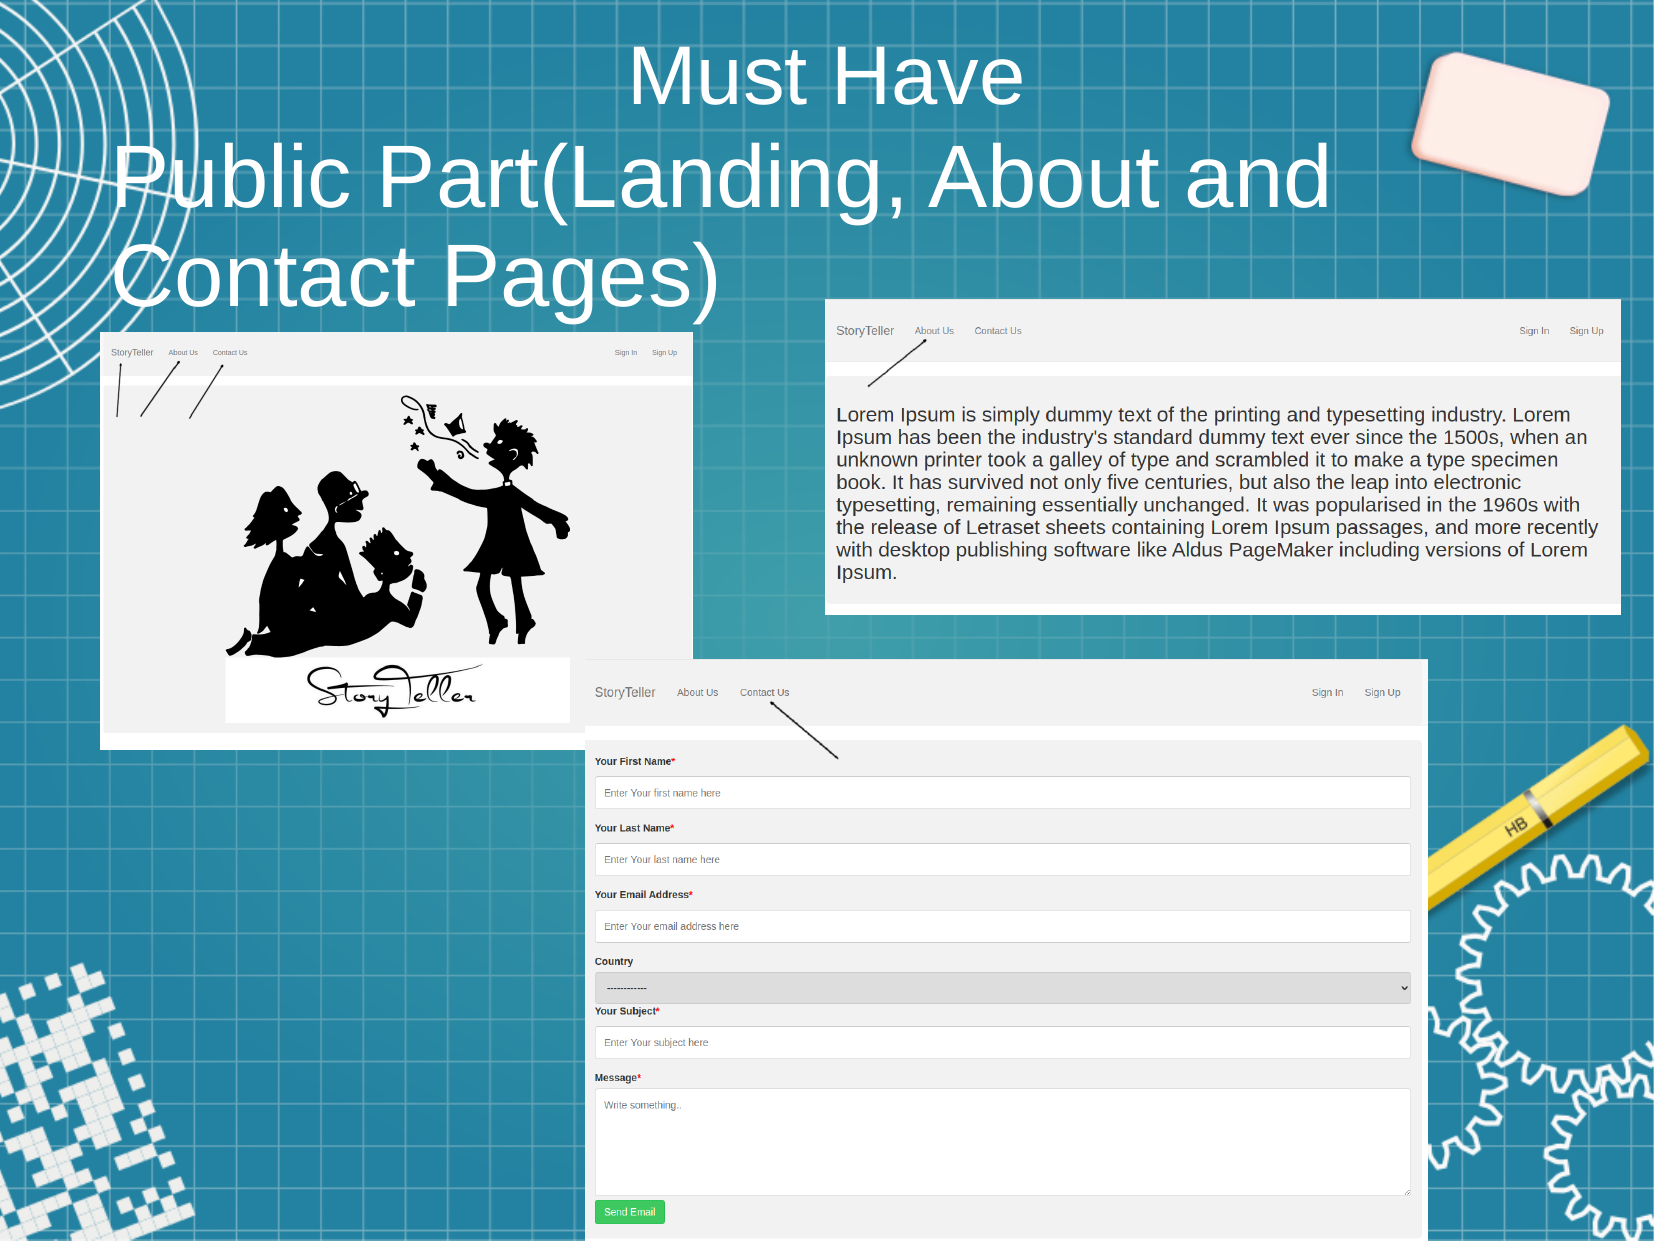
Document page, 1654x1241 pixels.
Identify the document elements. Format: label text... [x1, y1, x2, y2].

title Must Have [82, 16, 1571, 135]
list Public Part(Landing, About and Contact Pages) [39, 127, 1529, 730]
picture [0, 0, 1654, 1241]
